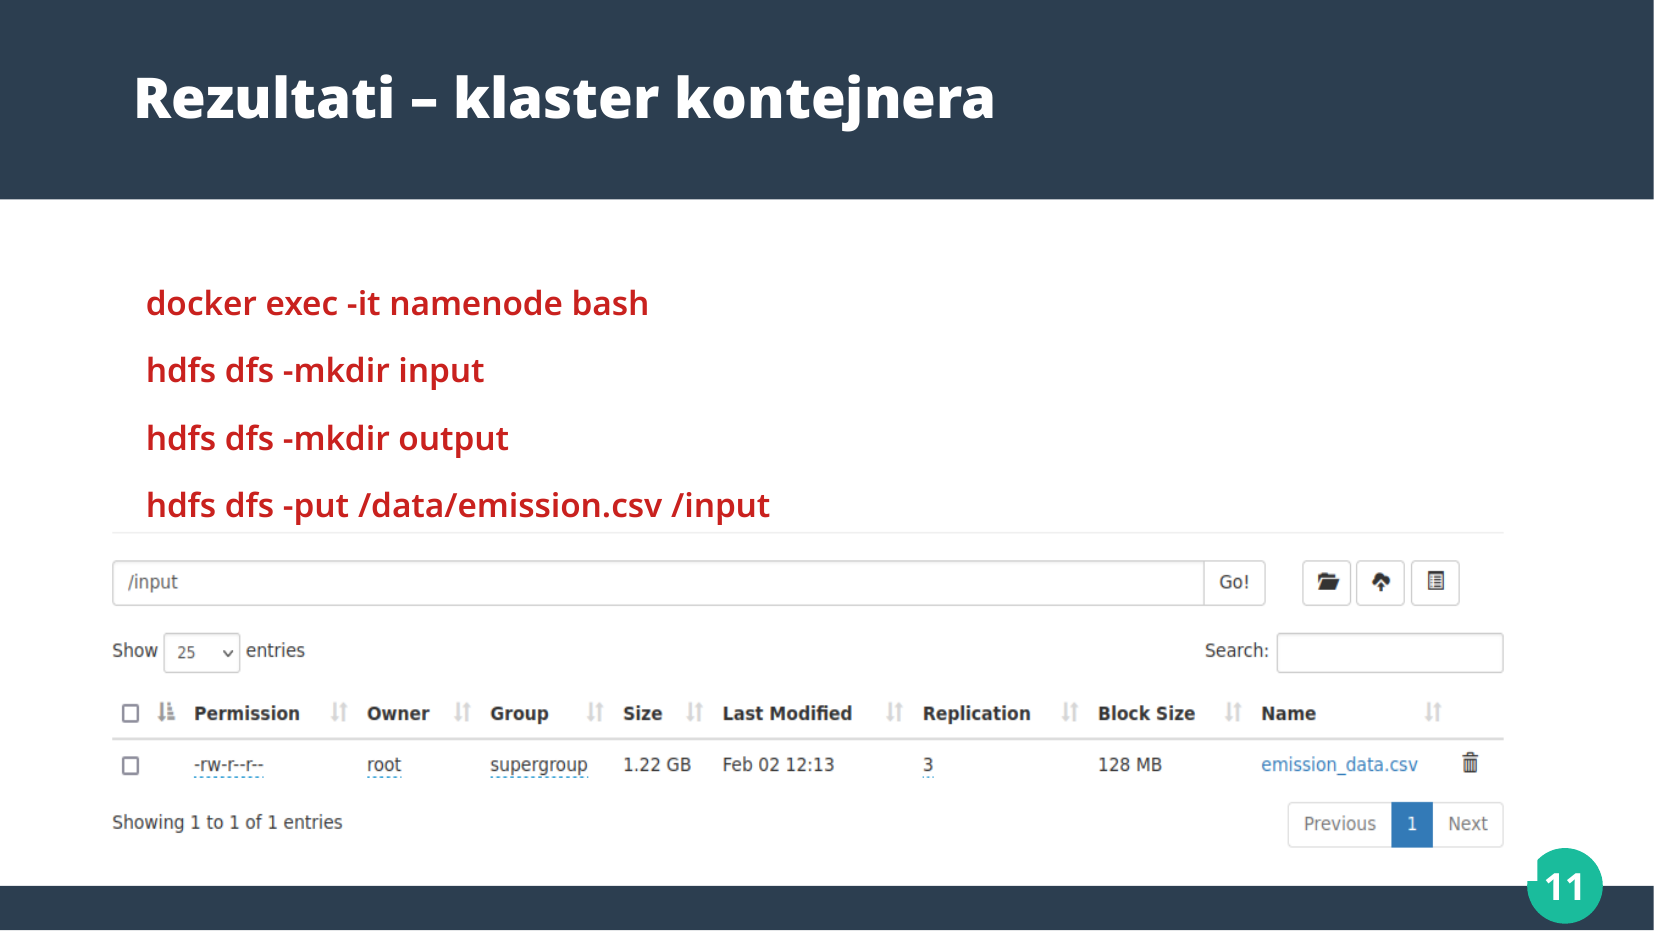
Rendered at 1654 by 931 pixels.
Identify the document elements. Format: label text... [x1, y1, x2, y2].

title Rezultati – klaster kontejnera [59, 37, 1595, 156]
list docker exec -it namenode bash hdfs dfs -mkdir input hdfs dfs -mkdir output hdfs dfs -put /data/emission.csv /input Na adresi localhost:9870 moguće je proveriti hdfs [75, 279, 1611, 901]
picture [94, 530, 1538, 881]
